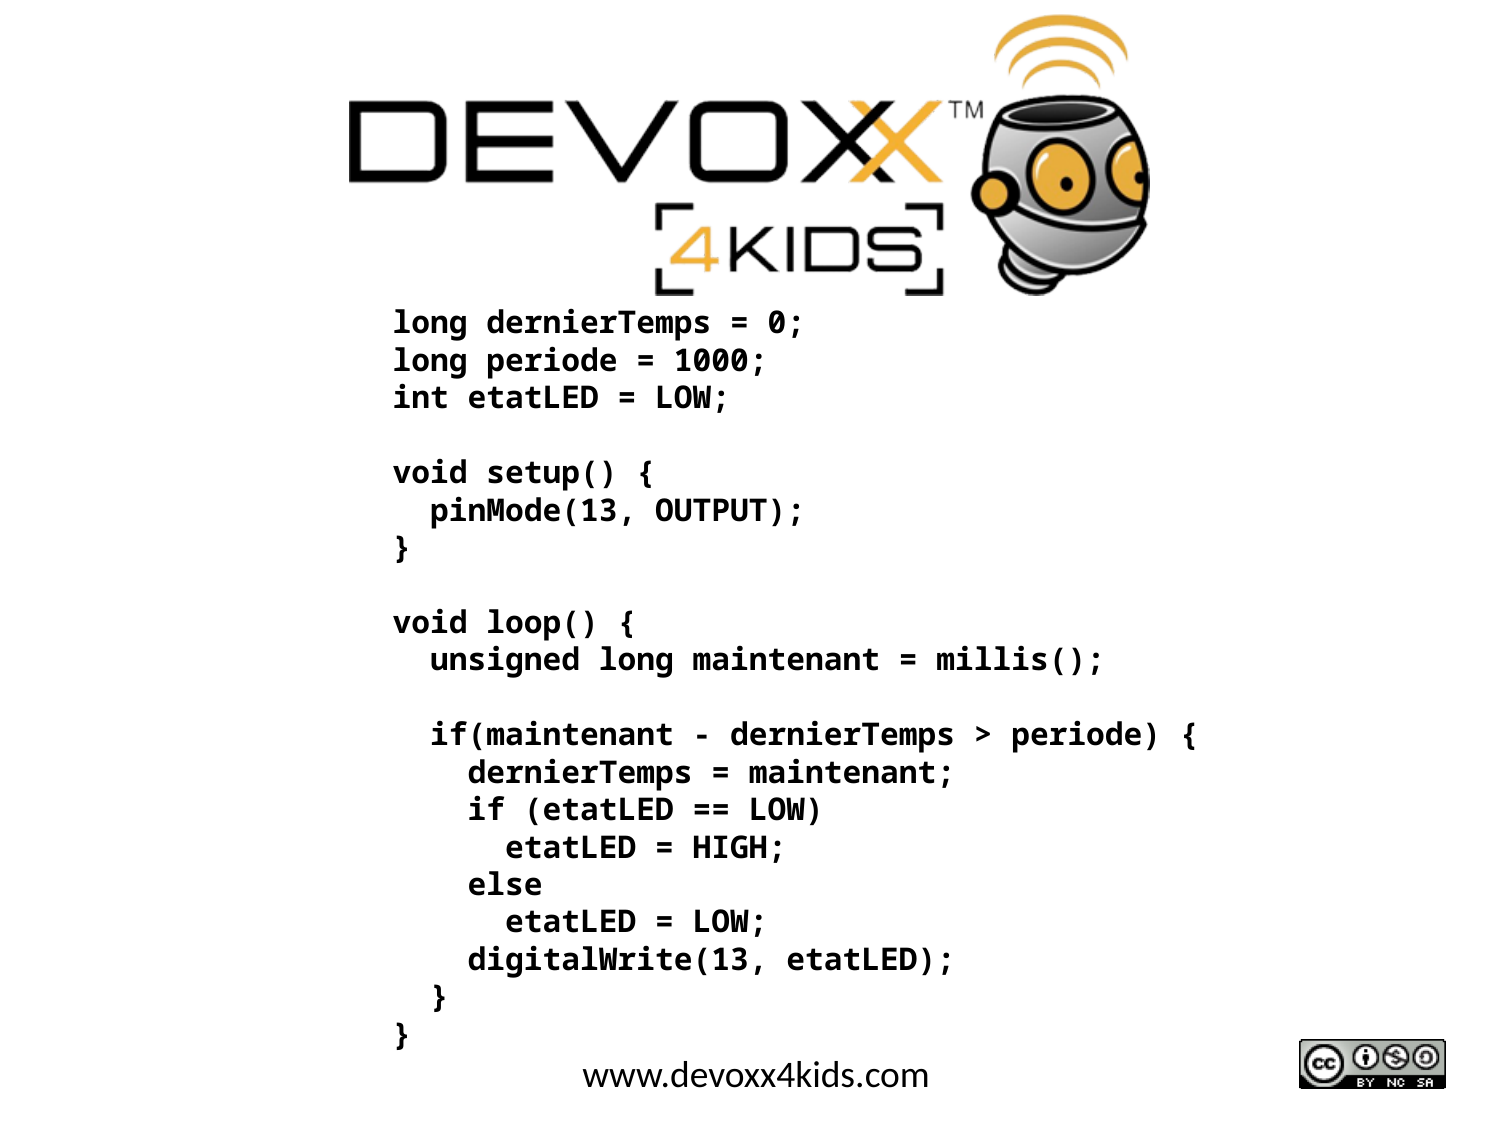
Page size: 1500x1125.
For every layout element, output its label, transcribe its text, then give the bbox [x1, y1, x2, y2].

picture [349, 14, 1150, 296]
picture [1299, 1039, 1446, 1089]
subtitle long dernierTemps = 0; long periode = 1000; int etatLED = LOW; void setup() { pinMode(13, OUTPUT); } void loop() { unsigned long maintenant = millis(); if(maintenant - dernierTemps > periode) { dernierTemps = maintenant; if (etatLED == LOW) etatLED = HIGH; else etatLED = LOW; digitalWrite(13, etatLED); } } [377, 295, 1312, 1052]
